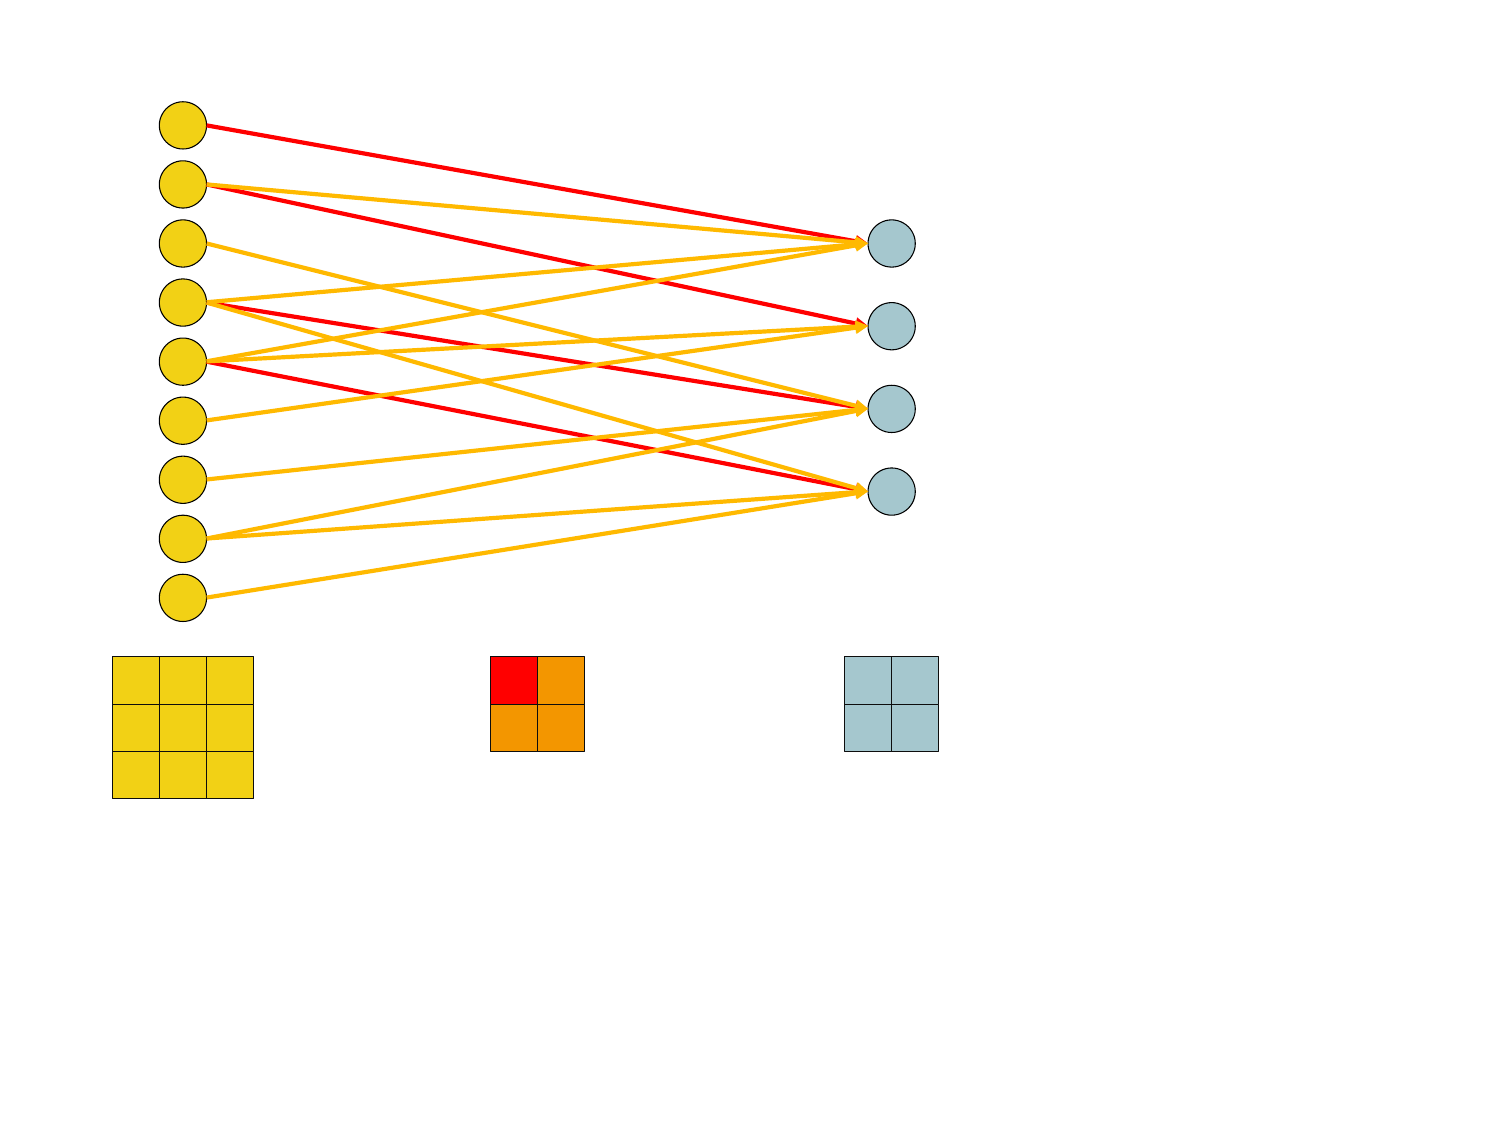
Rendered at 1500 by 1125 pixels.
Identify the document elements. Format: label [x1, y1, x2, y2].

text_box [159, 456, 207, 504]
text_box [490, 656, 585, 752]
text_box [159, 101, 207, 149]
text_box [159, 574, 207, 622]
text_box [159, 338, 207, 386]
text_box [159, 219, 207, 268]
text_box [159, 397, 207, 445]
text_box [868, 219, 916, 268]
text_box [159, 278, 207, 327]
text_box [159, 515, 207, 563]
text_box [844, 656, 939, 752]
text_box [868, 302, 916, 350]
text_box [112, 656, 254, 799]
text_box [159, 160, 207, 209]
text_box [868, 385, 916, 433]
text_box [868, 467, 916, 516]
